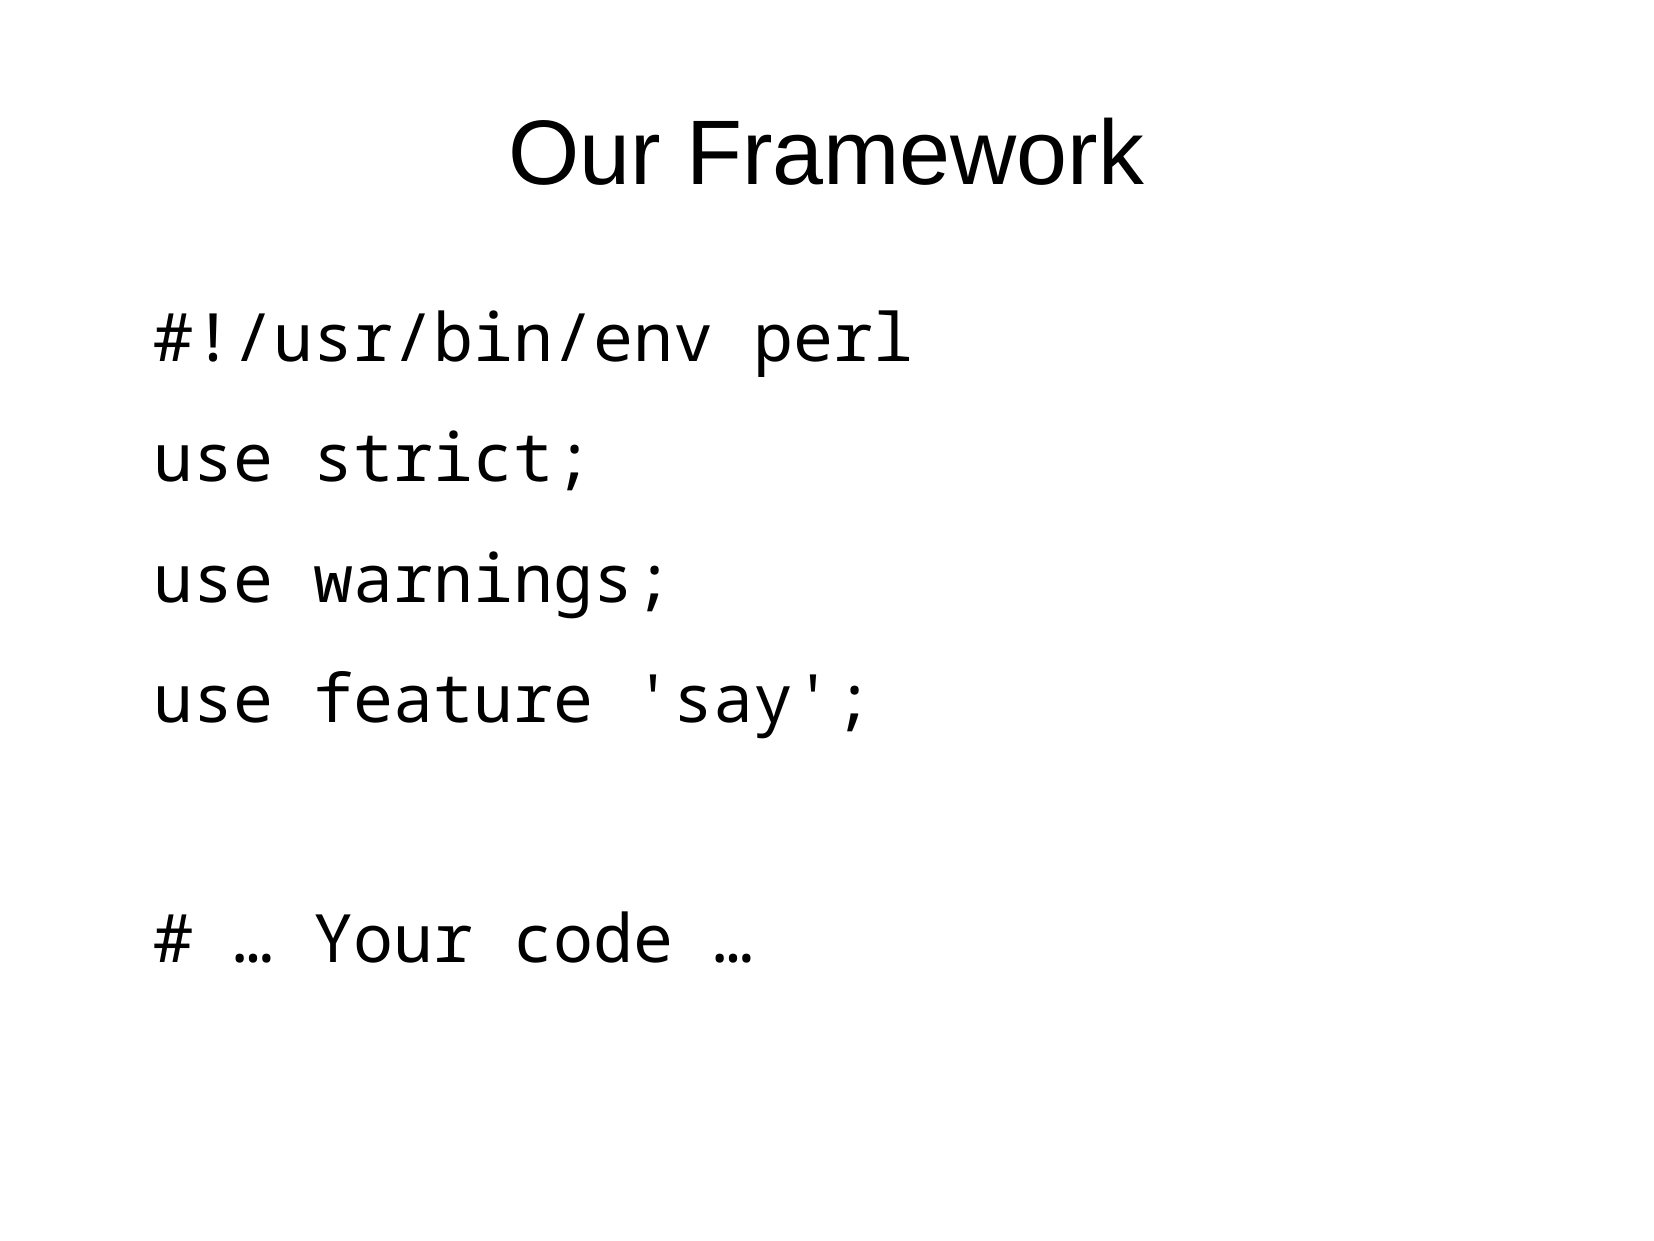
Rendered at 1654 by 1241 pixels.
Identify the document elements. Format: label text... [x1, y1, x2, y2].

list #!/usr/bin/env perl use strict; use warnings; use feature 'say'; # … Your code … [82, 290, 1571, 1010]
title Our Framework [82, 49, 1571, 257]
